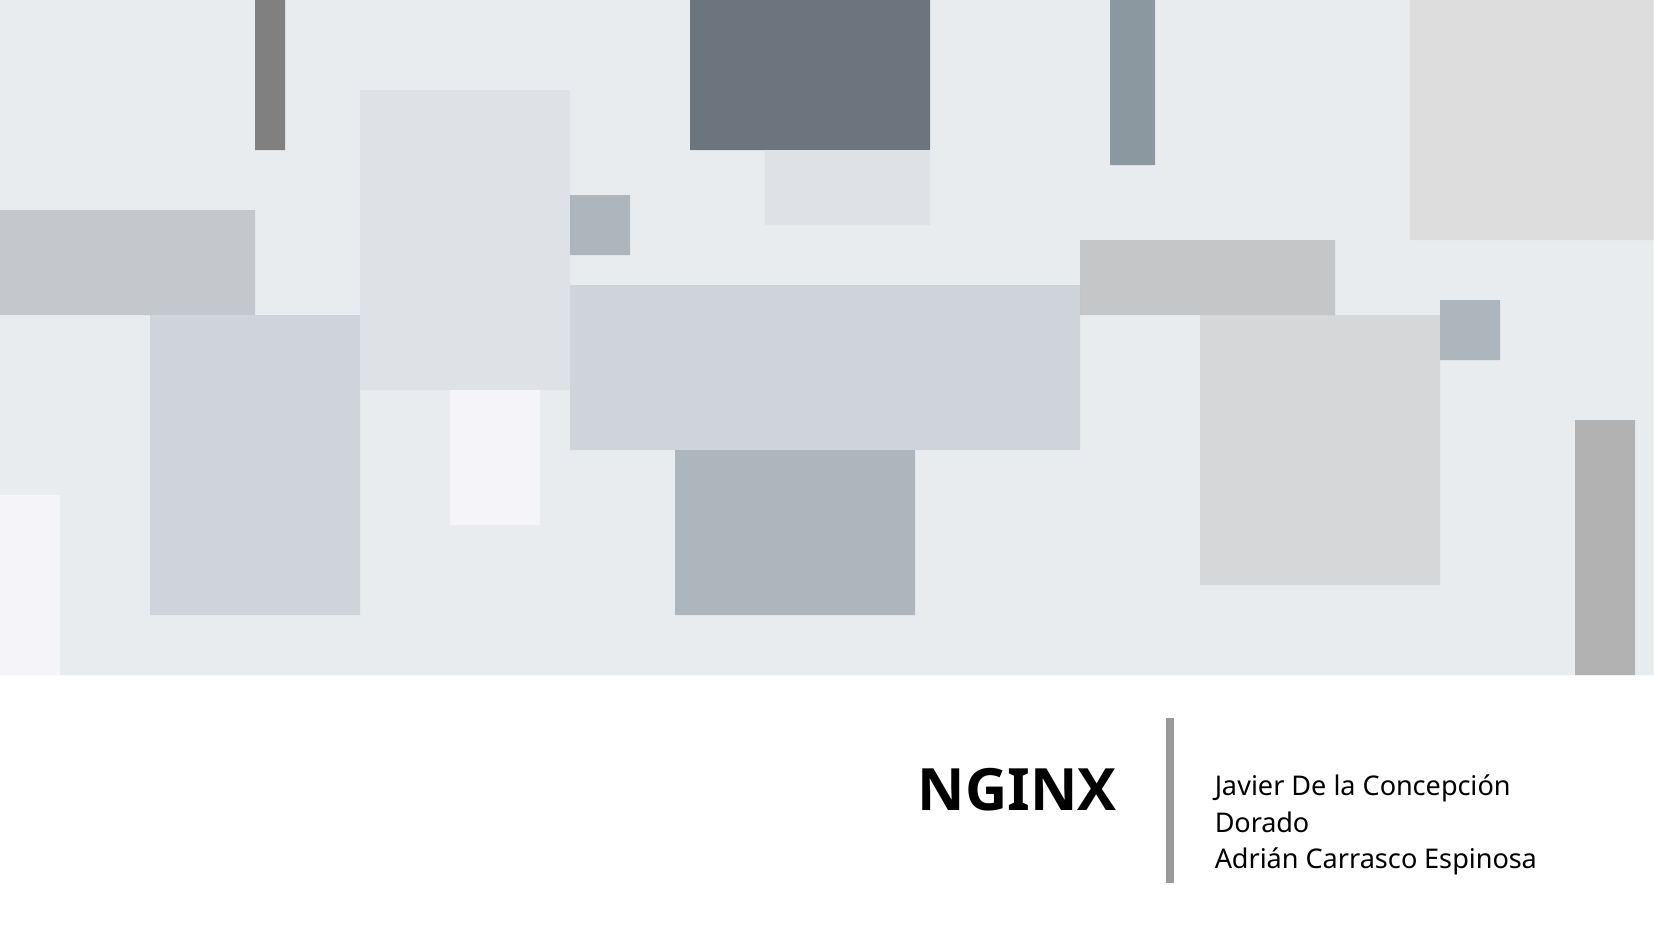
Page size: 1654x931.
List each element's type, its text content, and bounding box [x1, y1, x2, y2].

text_box NGINX [675, 740, 1131, 892]
text_box Javier De la Concepción Dorado Adrián Carrasco Espinosa [1200, 759, 1591, 914]
